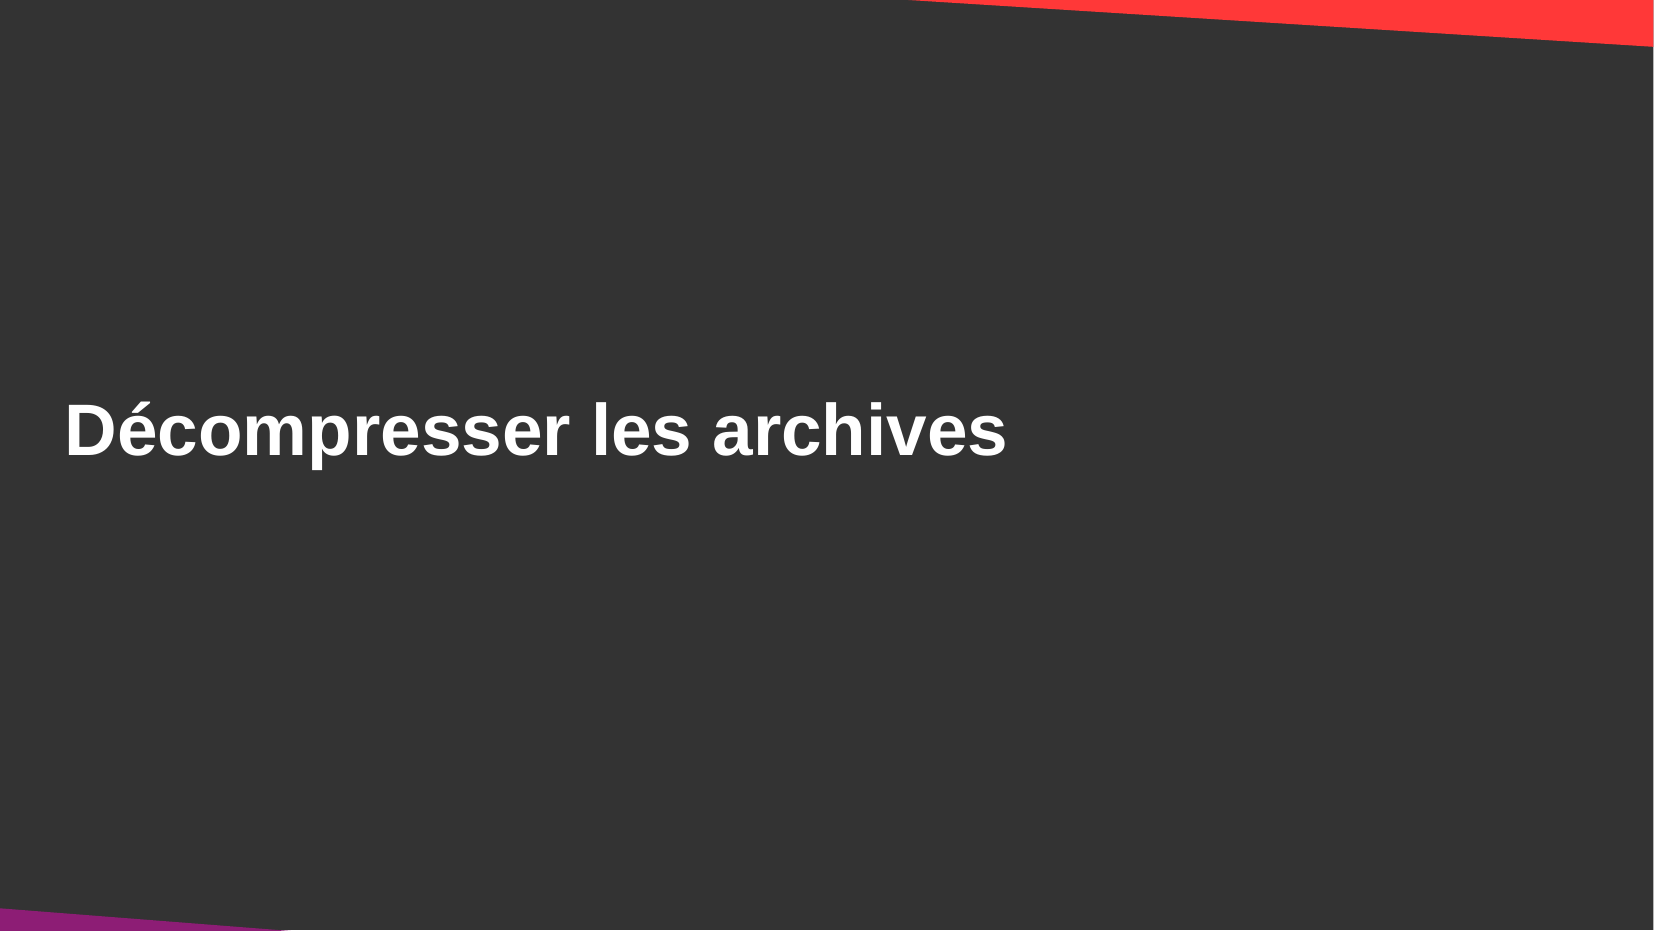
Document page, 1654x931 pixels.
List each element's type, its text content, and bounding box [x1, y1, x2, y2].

text_box [908, 0, 1654, 47]
text_box [0, 908, 291, 931]
title Décompresser les archives [64, 389, 1630, 540]
